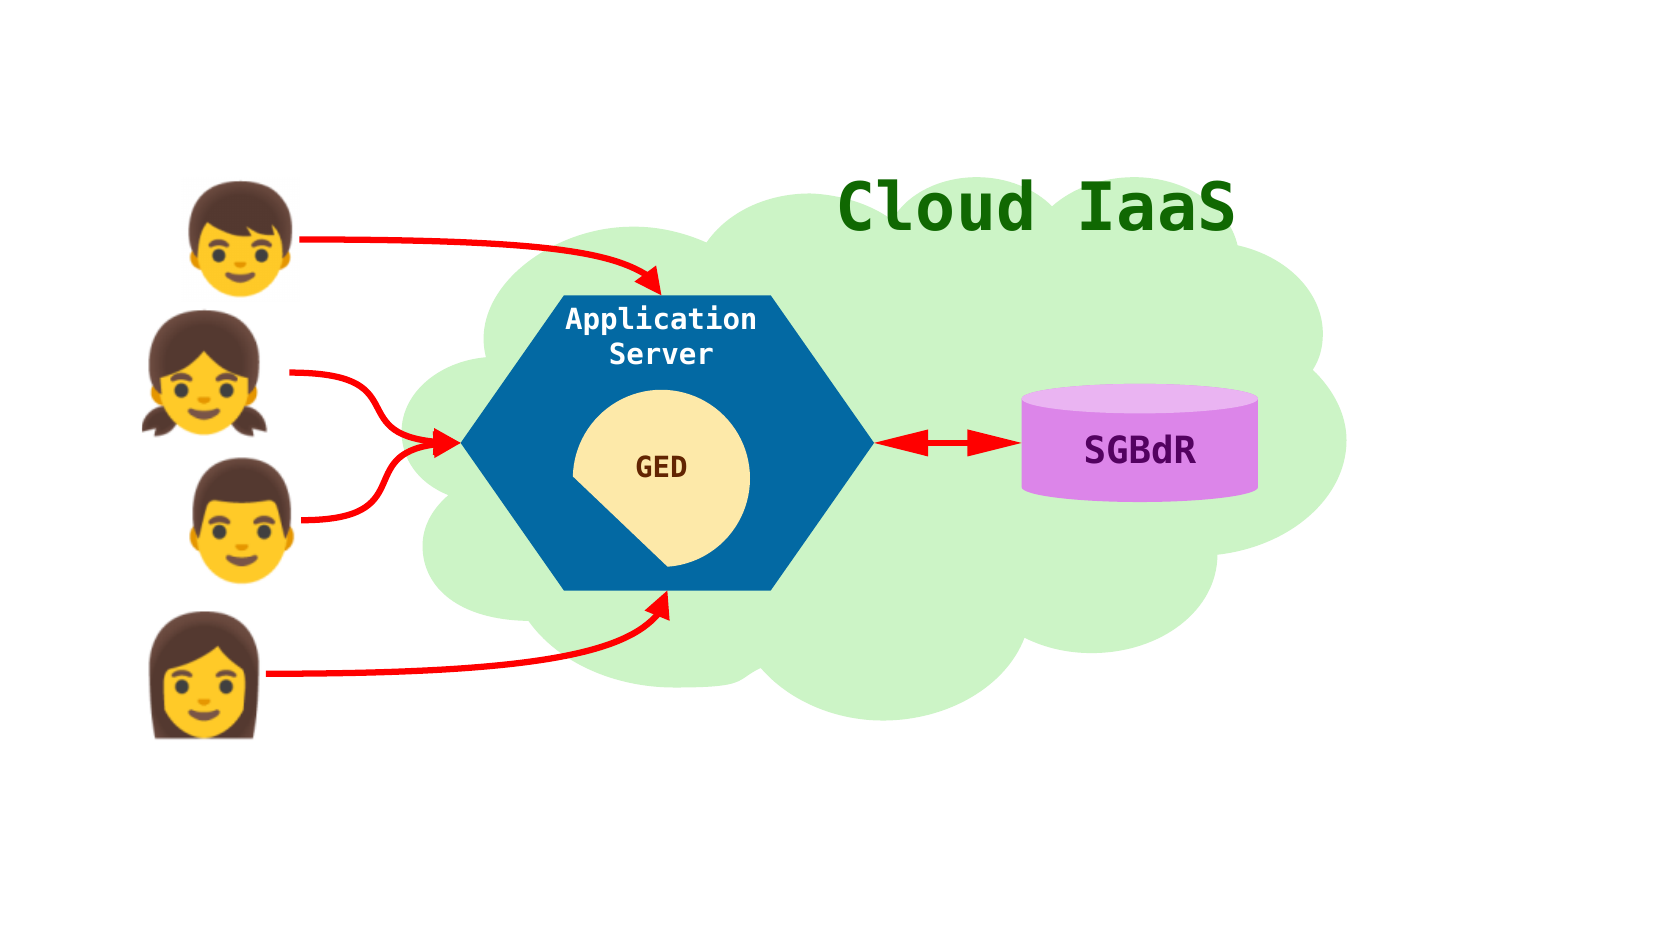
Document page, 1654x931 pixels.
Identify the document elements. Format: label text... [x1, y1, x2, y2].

text_box [401, 193, 1347, 721]
text_box GED [614, 442, 709, 492]
text_box Application Server [543, 295, 780, 388]
text_box Cloud IaaS [820, 161, 1264, 254]
text_box SGBdR [1021, 400, 1258, 503]
picture [141, 177, 302, 752]
text_box [401, 438, 420, 450]
